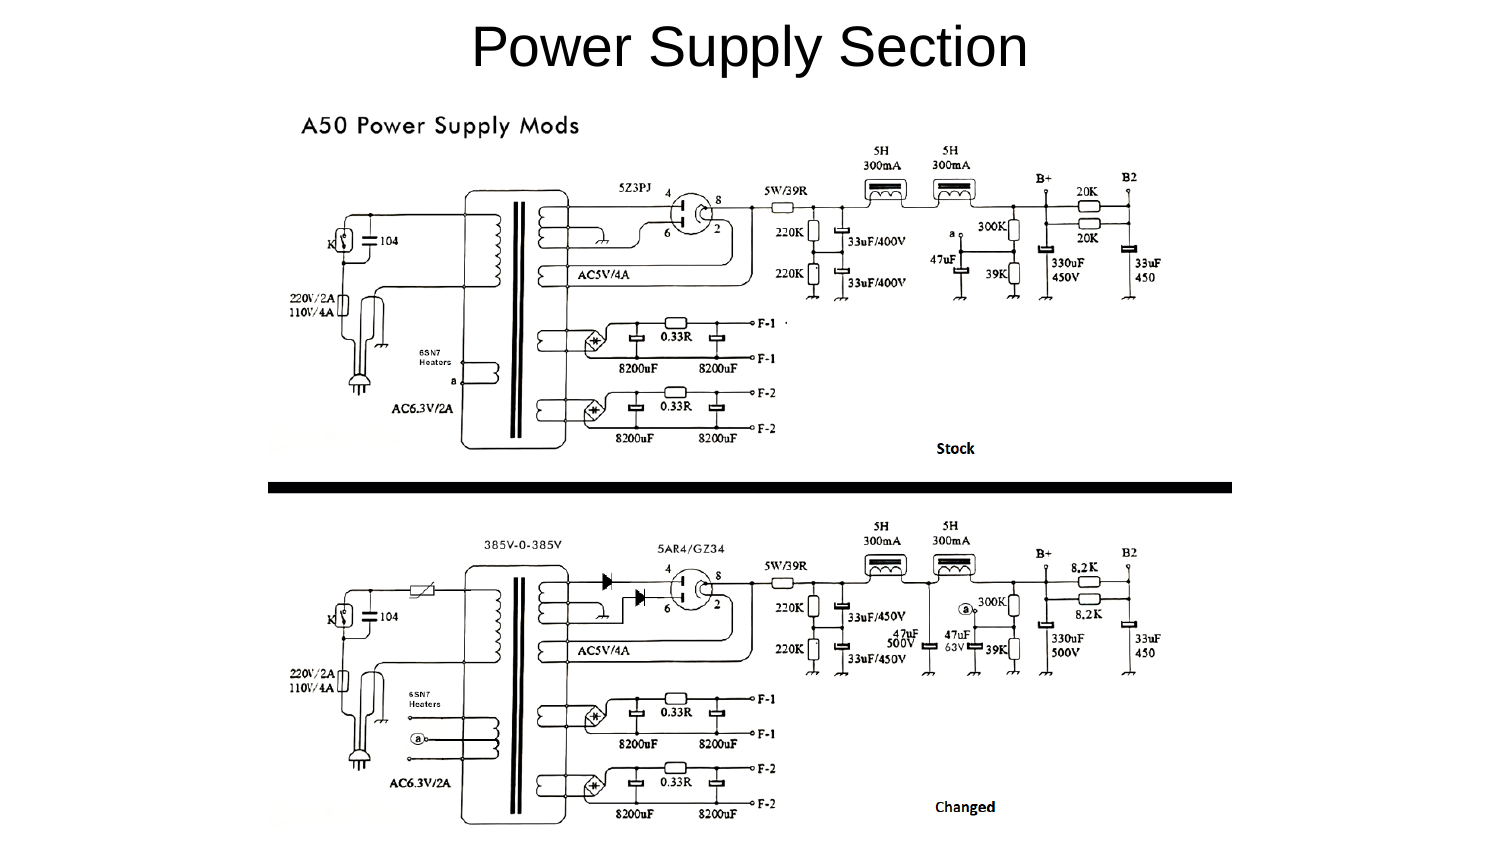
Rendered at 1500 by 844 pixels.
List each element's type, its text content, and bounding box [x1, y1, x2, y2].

picture [268, 93, 1232, 844]
title Power Supply Section [51, 0, 1449, 94]
